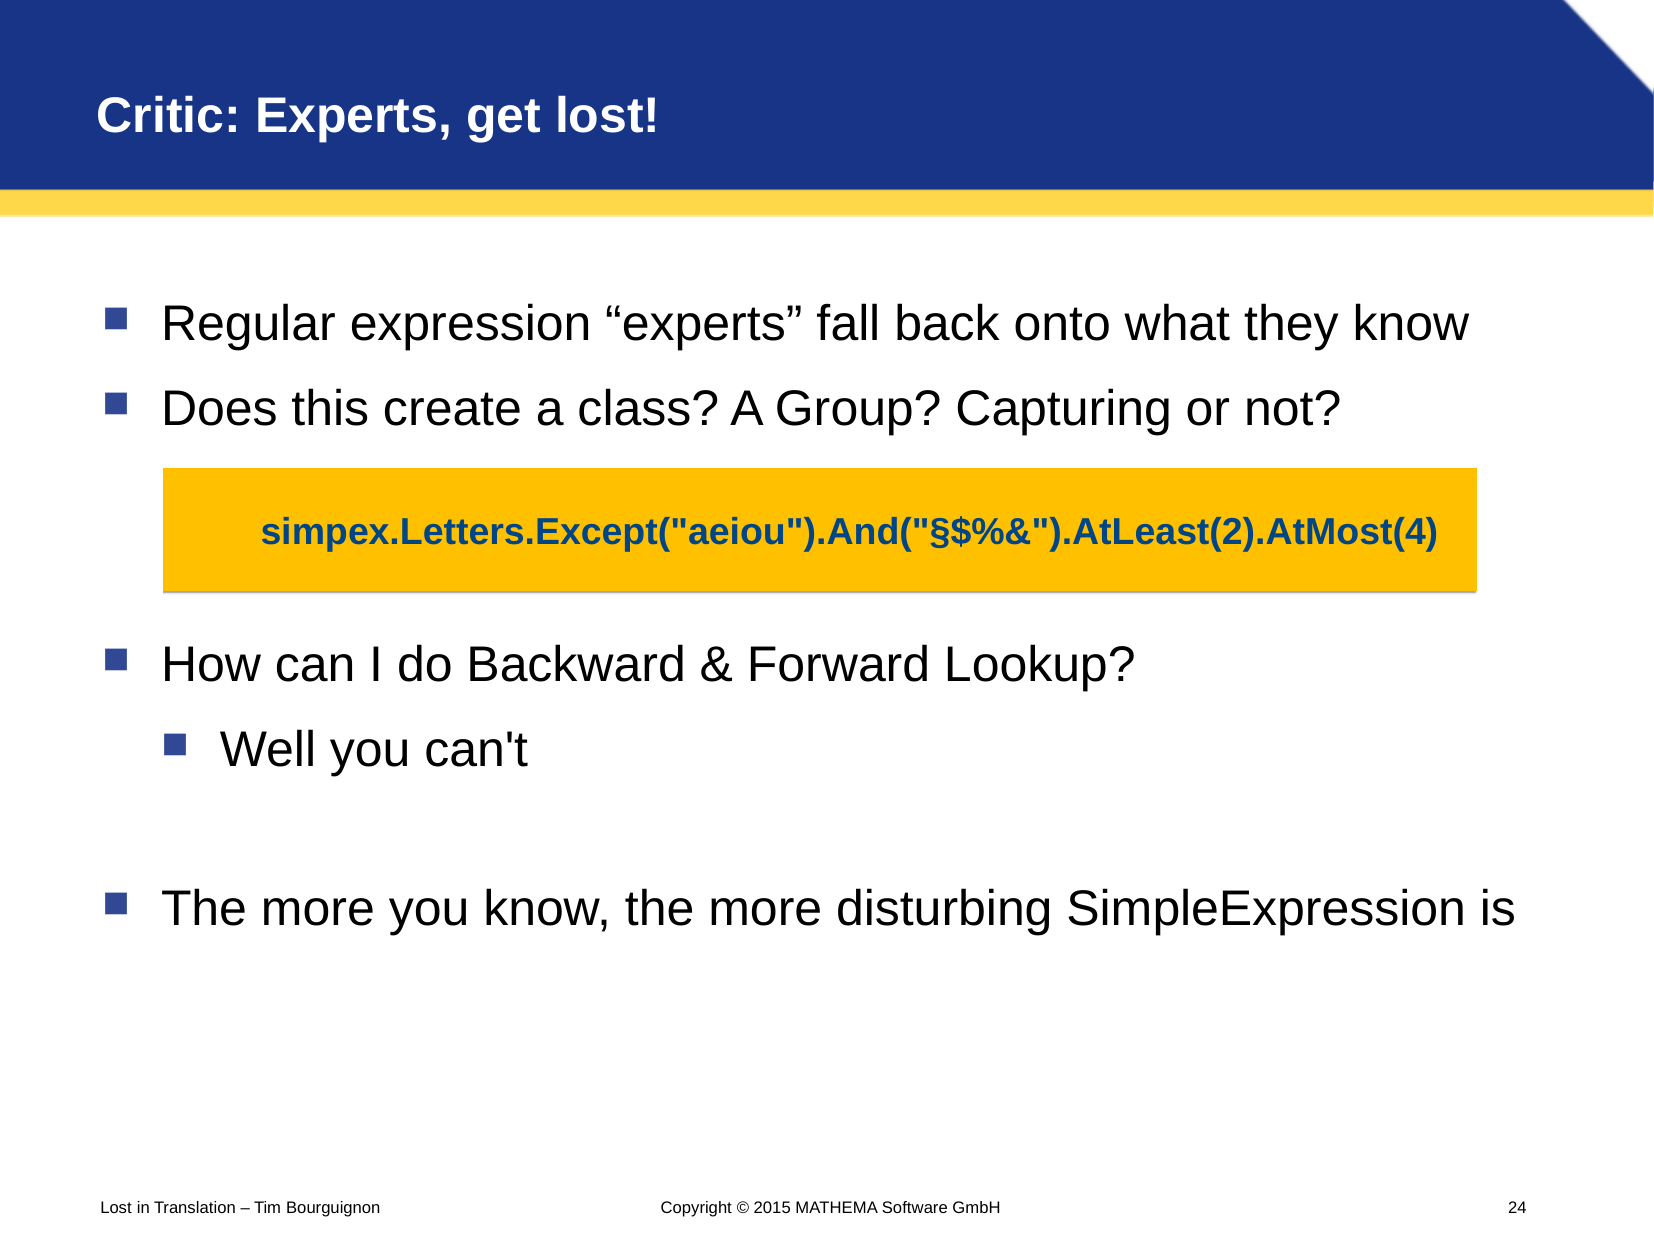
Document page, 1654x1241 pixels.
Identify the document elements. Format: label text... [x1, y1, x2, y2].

text_box simpex.Letters.Except("aeiou").And("§$%&").AtLeast(2).AtMost(4) [163, 468, 1477, 591]
title Critic: Experts, get lost! [96, 69, 1168, 162]
list Regular expression “experts” fall back onto what they know Does this create a class? A Group? Capturing or not? How can I do Backward & Forward Lookup? Well you can't The more you know, the more disturbing SimpleExpression is [101, 295, 1528, 1139]
picture [0, 0, 1654, 1241]
